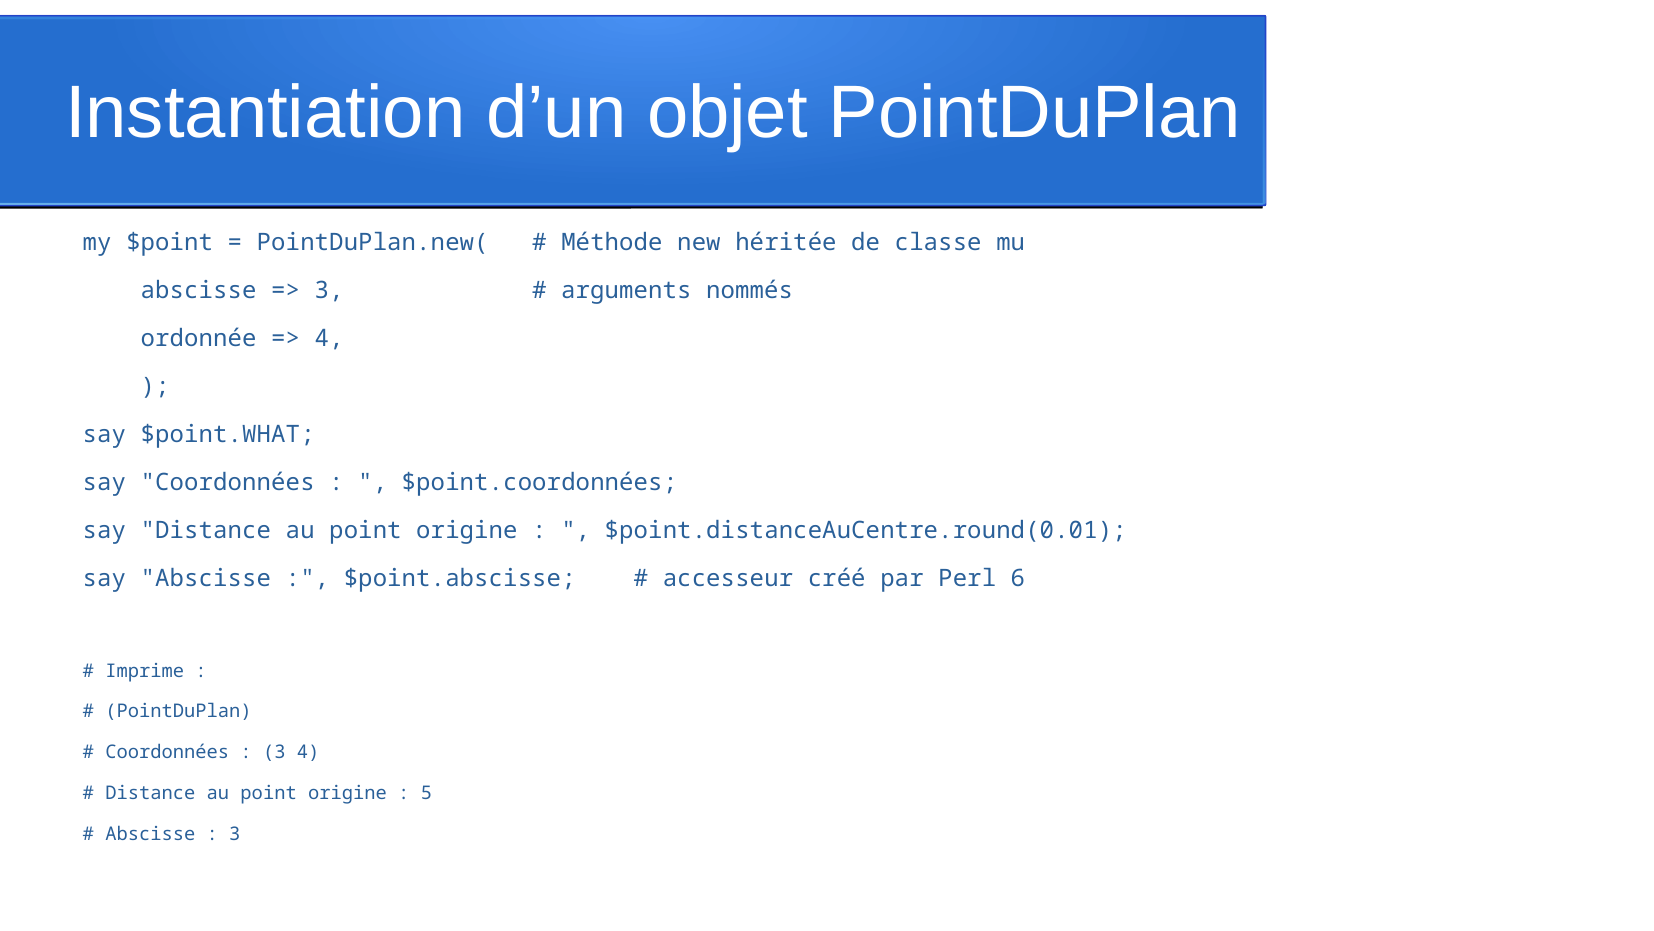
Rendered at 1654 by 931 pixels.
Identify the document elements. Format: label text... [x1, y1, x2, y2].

picture [0, 13, 1270, 212]
title Instantiation d’un objet PointDuPlan [64, 29, 1258, 196]
list my $point = PointDuPlan.new( # Méthode new héritée de classe mu abscisse => 3, # arguments nommés ordonnée => 4, ); say $point.WHAT; say "Coordonnées : ", $point.coordonnées; say "Distance au point origine : ", $point.distanceAuCentre.round(0.01); say "Abscisse :", $point.abscisse; # accesseur créé par Perl 6 # Imprime : # (PointDuPlan) # Coordonnées : (3 4) # Distance au point origine : 5 # Abscisse : 3 [82, 224, 1571, 851]
